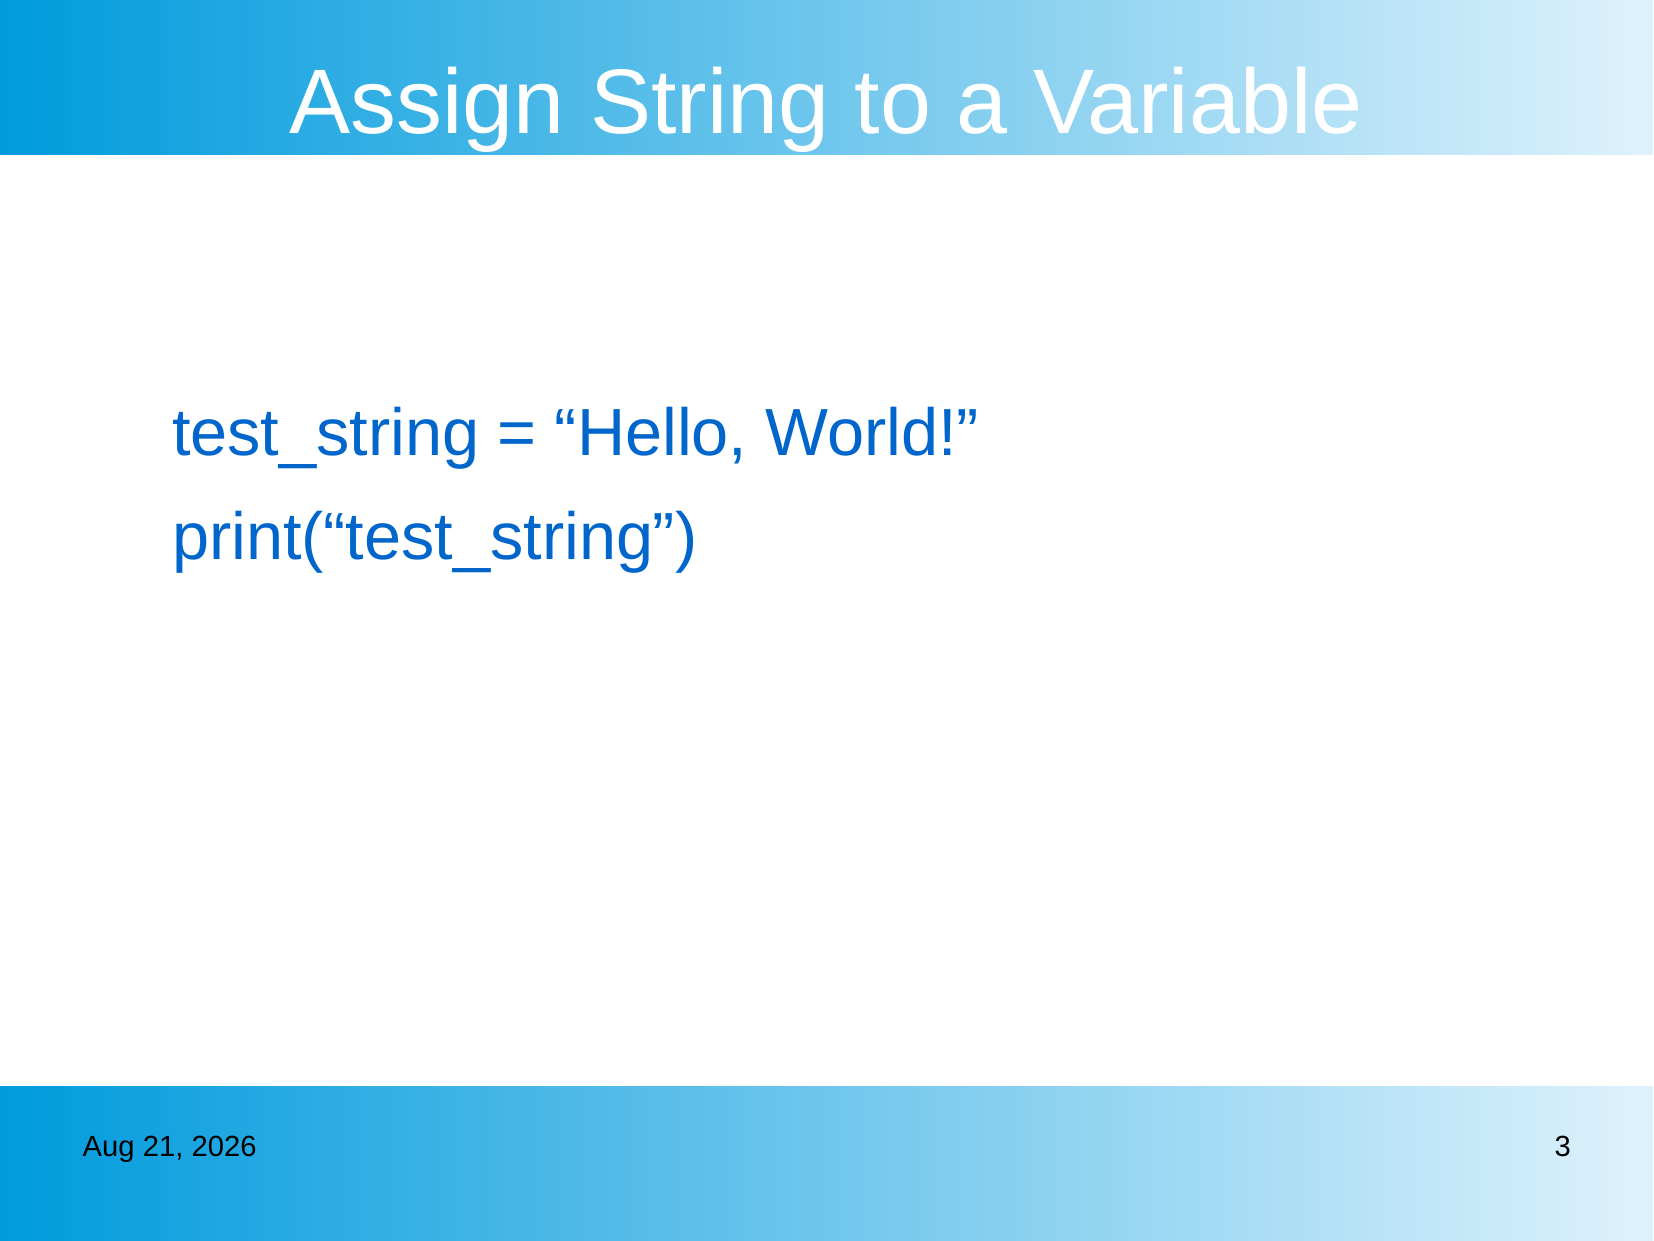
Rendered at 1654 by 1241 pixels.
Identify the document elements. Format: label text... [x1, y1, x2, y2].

title Assign String to a Variable [82, 49, 1571, 155]
list test_string = “Hello, World!” print(“test_string”) [82, 290, 1571, 1010]
